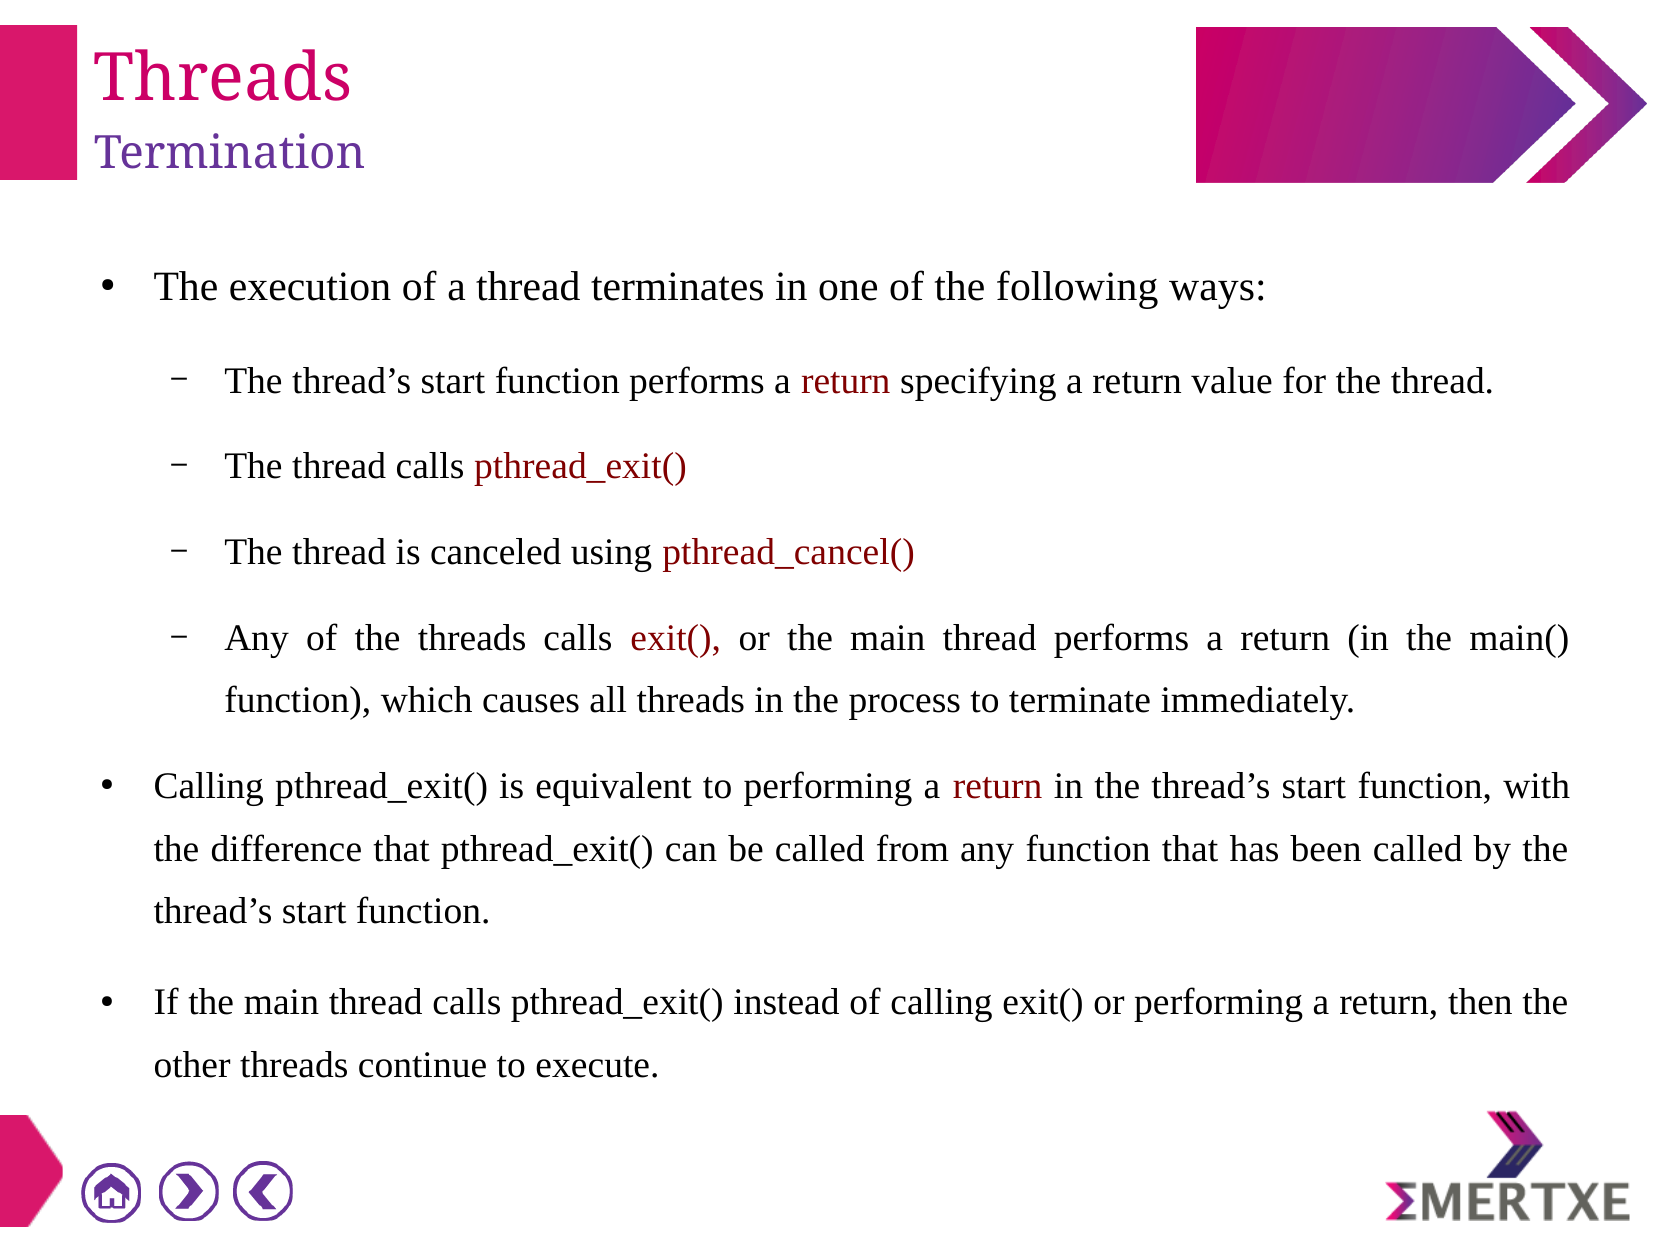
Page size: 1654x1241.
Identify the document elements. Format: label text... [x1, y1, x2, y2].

title Threads Termination [93, 2, 1571, 210]
picture [81, 1163, 141, 1223]
picture [159, 1161, 219, 1221]
picture [1571, 27, 1647, 183]
picture [233, 1161, 293, 1221]
picture [1385, 1107, 1631, 1221]
list The execution of a thread terminates in one of the following ways: The thread’s start function performs a return specifying a return value for the thread. The thread calls pthread_exit() The thread is canceled using pthread_cancel() Any of the threads calls exit(), or the main thread performs a return (in the main() function), which causes all threads in the process to terminate immediately. Calling pthread_exit() is equivalent to performing a return in the thread’s start function, with the difference that pthread_exit() can be called from any function that has been called by the thread’s start function. If the main thread calls pthread_exit() instead of calling exit() or performing a return, then the other threads continue to execute. [82, 240, 1571, 1094]
